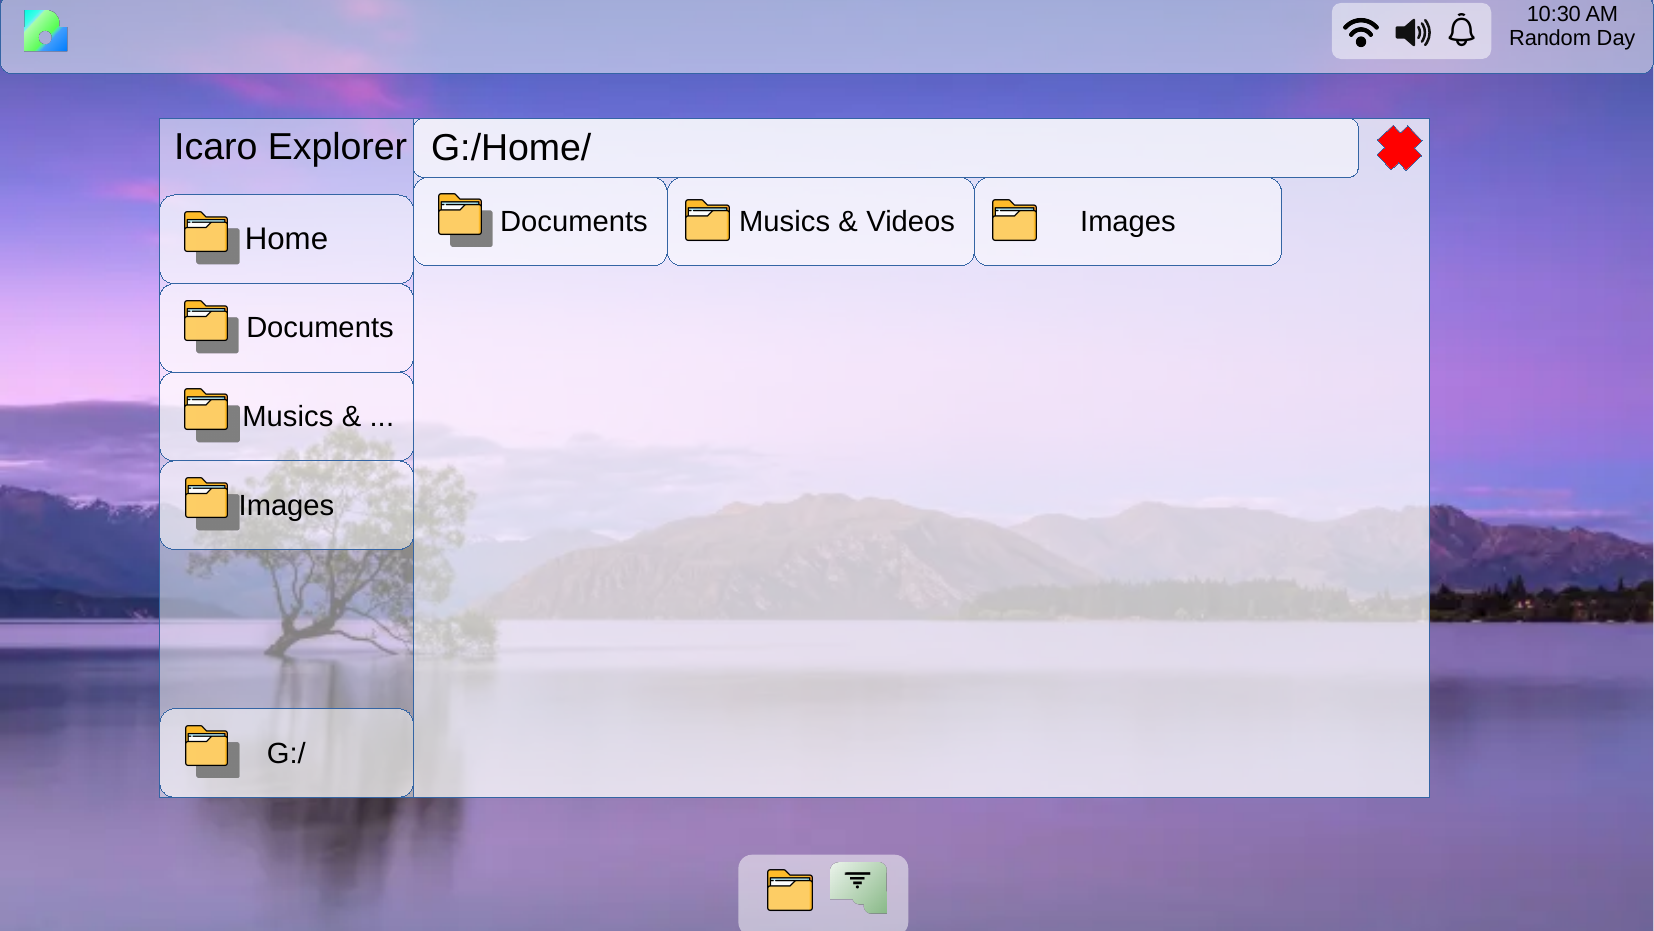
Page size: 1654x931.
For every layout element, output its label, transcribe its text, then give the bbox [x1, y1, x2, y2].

text_box G:/ [159, 708, 414, 798]
text_box [738, 854, 909, 931]
picture [830, 862, 887, 919]
picture [767, 867, 813, 913]
picture [1443, 11, 1480, 48]
text_box [159, 273, 170, 294]
text_box Documents [159, 284, 414, 372]
text_box Images [974, 177, 1282, 266]
text_box 10:30 AM Random Day [1491, 0, 1654, 64]
text_box [89, 0, 1654, 74]
text_box [967, 178, 982, 187]
text_box Musics & ... [159, 372, 414, 461]
text_box [159, 118, 1430, 798]
text_box [159, 362, 169, 383]
text_box Images [159, 460, 414, 550]
text_box G:/Home/ [413, 118, 1359, 178]
text_box [159, 171, 421, 206]
text_box Icaro Explorer [159, 118, 413, 178]
text_box Documents [413, 178, 667, 266]
picture [0, 0, 1654, 931]
picture [1393, 12, 1433, 52]
text_box Home [159, 194, 414, 284]
text_box [159, 450, 169, 472]
text_box Musics & Videos [667, 178, 974, 266]
text_box [660, 178, 675, 187]
picture [1343, 14, 1379, 51]
text_box [159, 785, 172, 798]
